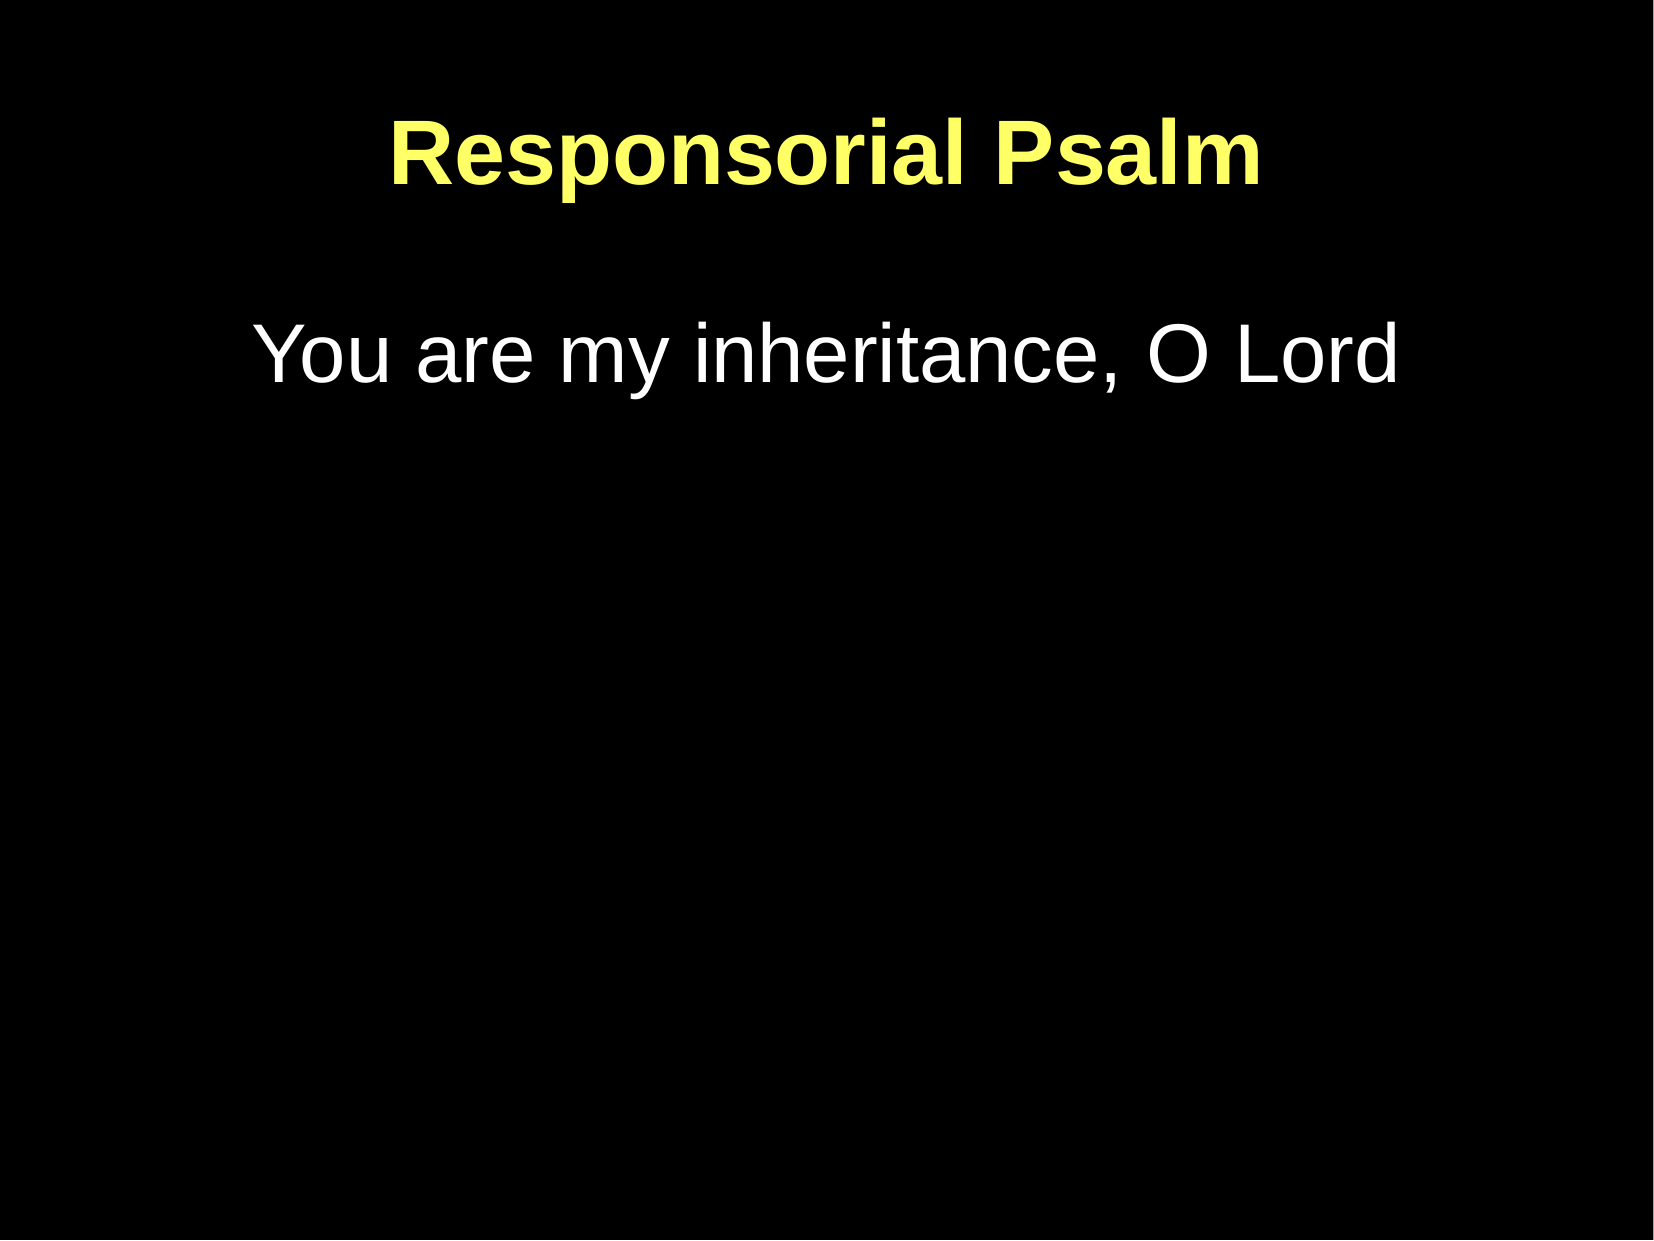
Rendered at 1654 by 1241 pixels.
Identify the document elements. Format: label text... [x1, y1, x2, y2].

title Responsorial Psalm [82, 49, 1571, 257]
list You are my inheritance, O Lord [0, 307, 1654, 1229]
